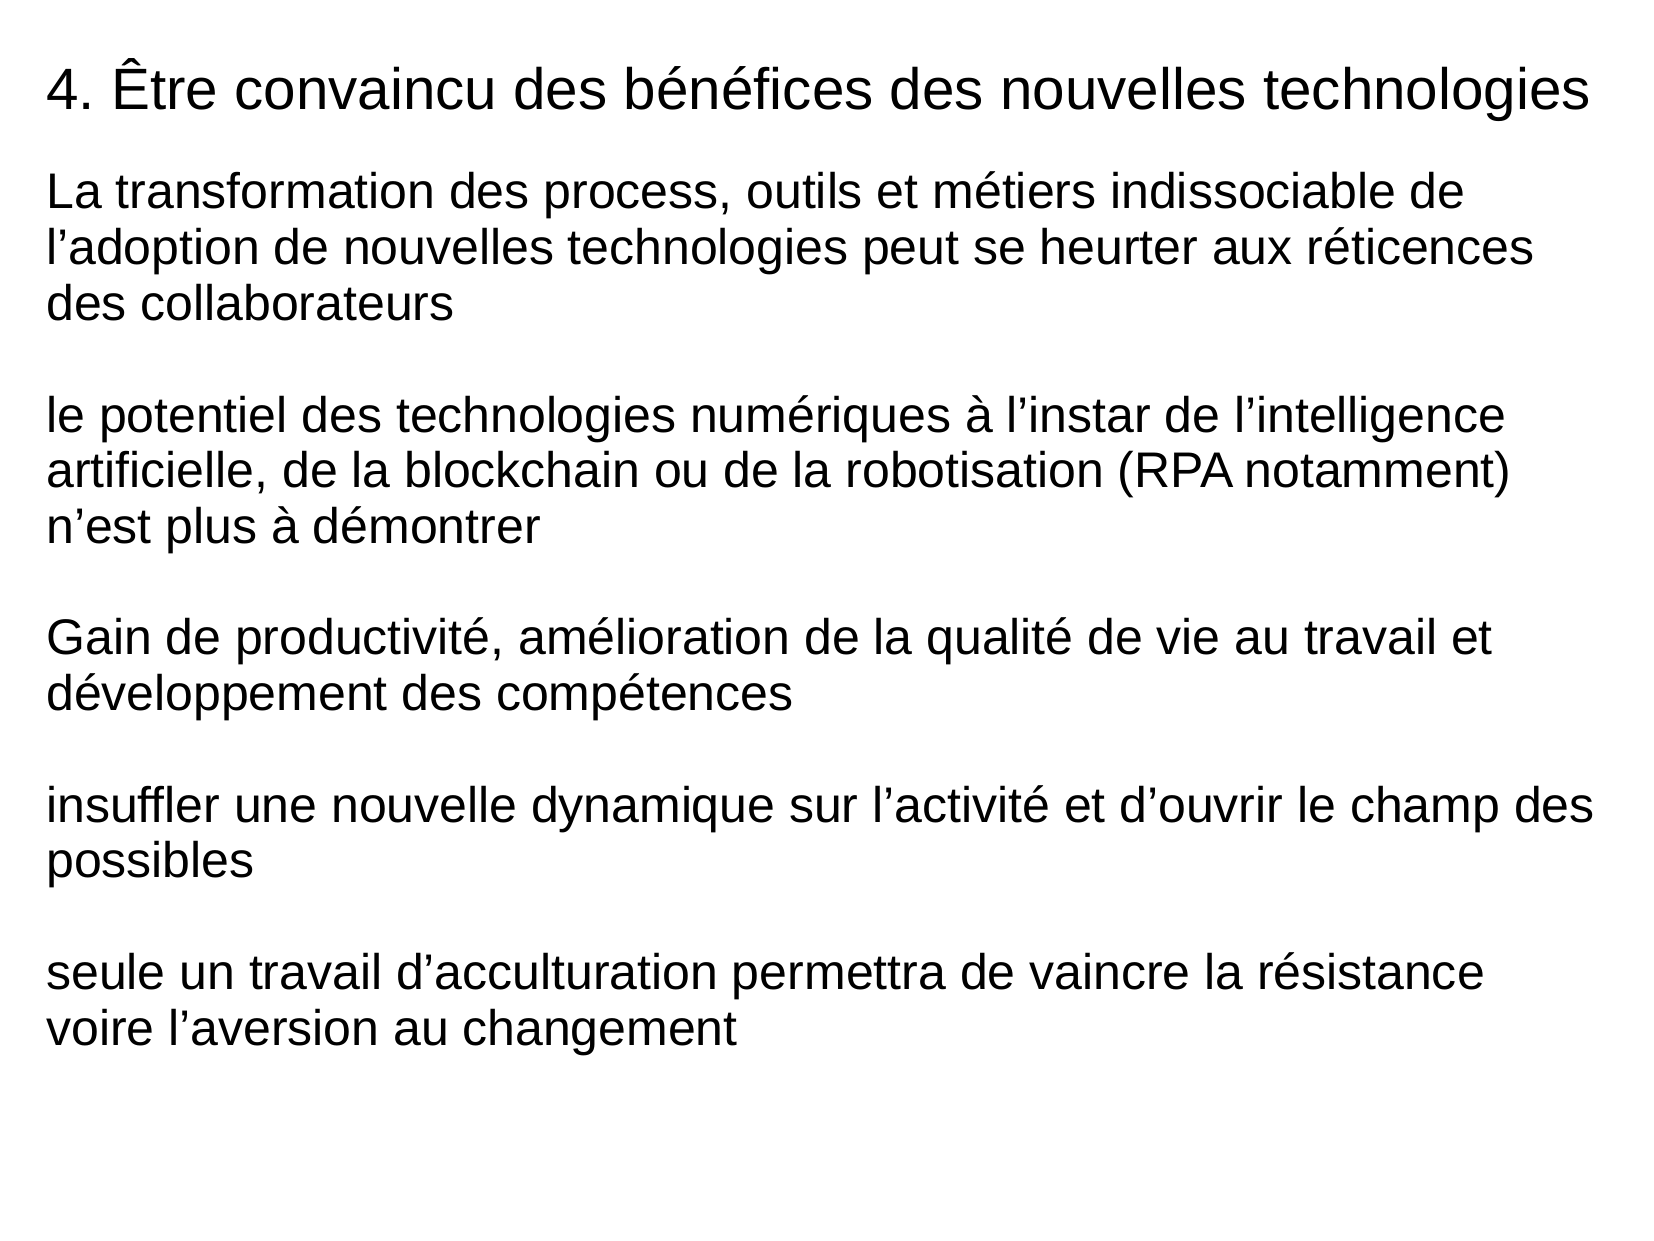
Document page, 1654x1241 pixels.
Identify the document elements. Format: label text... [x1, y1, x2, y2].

text_box 4. Être convaincu des bénéfices des nouvelles technologies La transformation des process, outils et métiers indissociable de l’adoption de nouvelles technologies peut se heurter aux réticences des collaborateurs le potentiel des technologies numériques à l’instar de l’intelligence artificielle, de la blockchain ou de la robotisation (RPA notamment) n’est plus à démontrer Gain de productivité, amélioration de la qualité de vie au travail et développement des compétences insuffler une nouvelle dynamique sur l’activité et d’ouvrir le champ des possibles seule un travail d’acculturation permettra de vaincre la résistance voire l’aversion au changement [31, 49, 1619, 1193]
